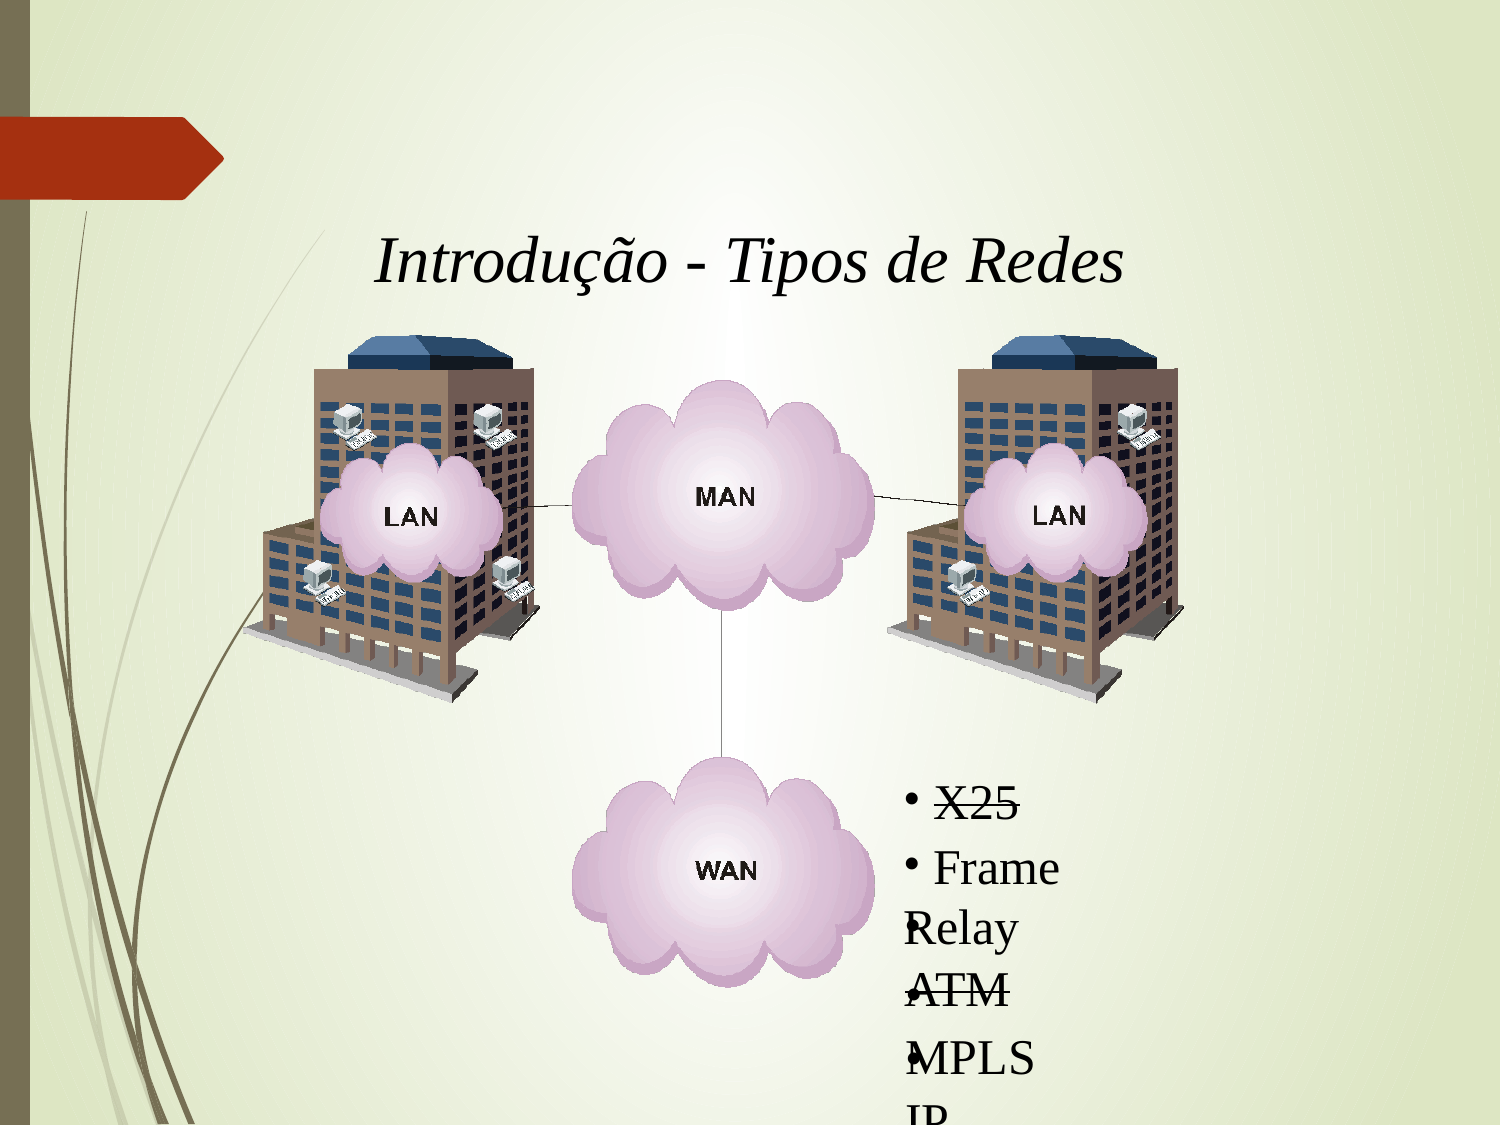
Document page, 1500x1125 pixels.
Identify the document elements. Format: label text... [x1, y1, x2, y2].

picture [218, 301, 1270, 1011]
text_box IP [890, 1020, 995, 1125]
text_box X25 [888, 761, 1036, 826]
text_box ATM [890, 888, 1054, 957]
text_box Frame Relay [888, 826, 1206, 962]
text_box MPLS [890, 957, 1081, 1093]
text_box Introdução - Tipos de Redes [360, 207, 1149, 304]
text_box IP [931, 1107, 942, 1123]
